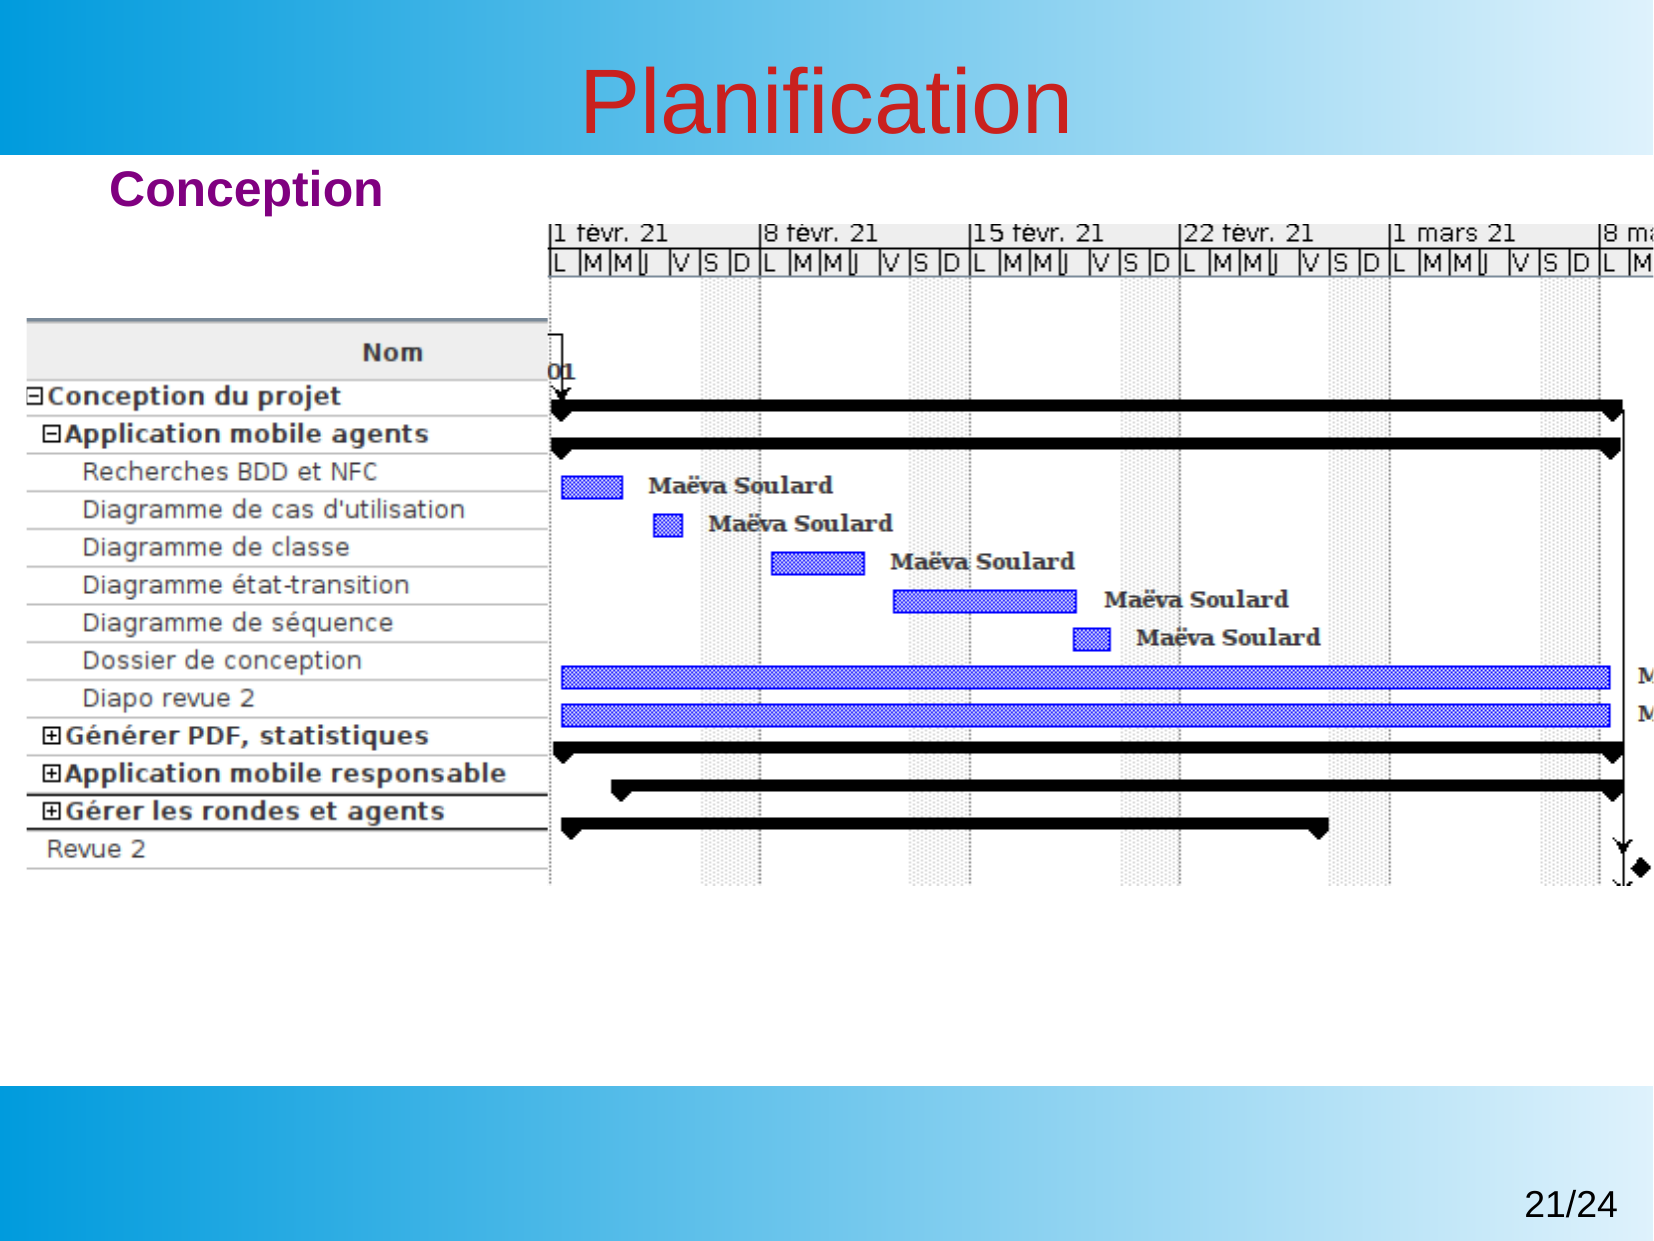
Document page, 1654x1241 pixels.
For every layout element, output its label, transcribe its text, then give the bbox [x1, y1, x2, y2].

text_box Conception [94, 154, 804, 225]
title Planification [82, 49, 1571, 155]
text_box <numéro>/24 [1509, 1175, 1654, 1241]
picture [26, 224, 1654, 886]
